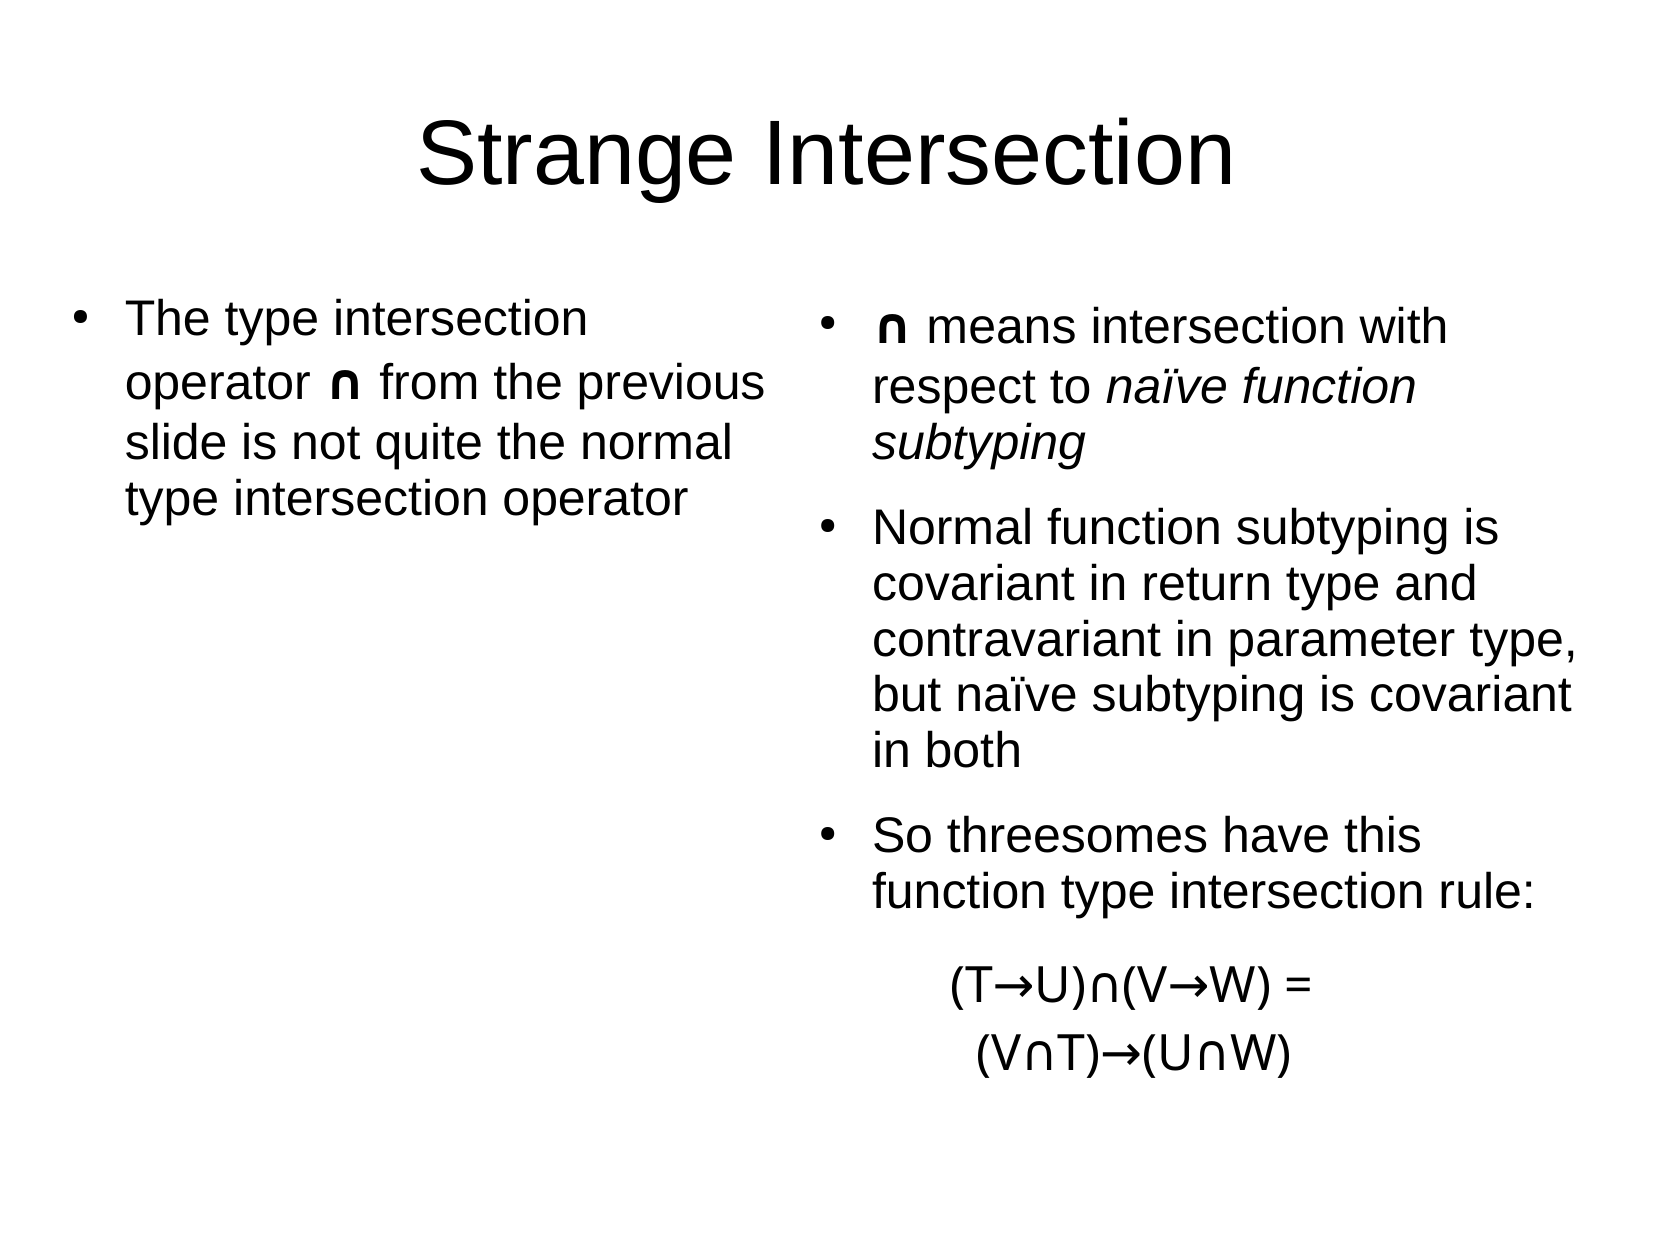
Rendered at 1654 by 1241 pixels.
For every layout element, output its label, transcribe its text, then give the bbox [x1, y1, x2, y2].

title Strange Intersection [82, 49, 1571, 257]
list ∩ means intersection with respect to naïve function subtyping Normal function subtyping is covariant in return type and contravariant in parameter type, but naïve subtyping is covariant in both So threesomes have this function type intersection rule: (T→U)∩(V→W) = (V∩T)→(U∩W) [801, 290, 1597, 1109]
list The type intersection operator ∩ from the previous slide is not quite the normal type intersection operator [53, 290, 781, 541]
